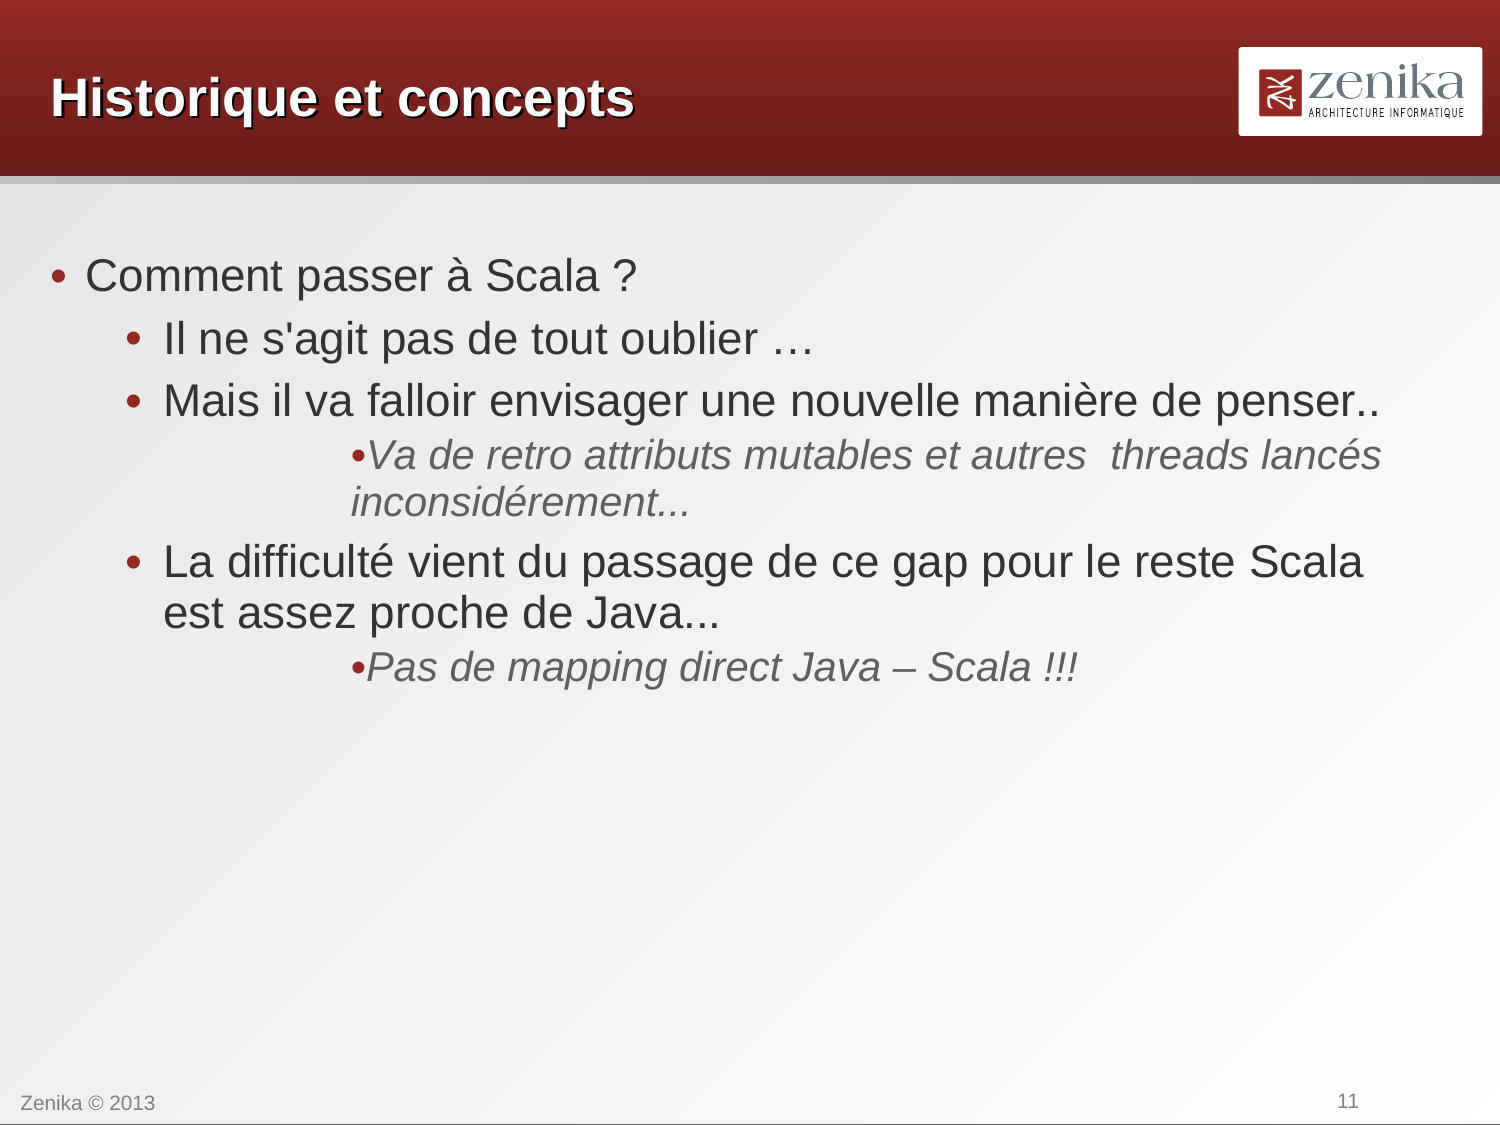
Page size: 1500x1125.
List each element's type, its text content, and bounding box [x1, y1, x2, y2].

title Historique et concepts [50, 15, 1206, 180]
picture [1257, 58, 1464, 125]
list Comment passer à Scala ? Il ne s'agit pas de tout oublier … Mais il va falloir envisager une nouvelle manière de penser.. Va de retro attributs mutables et autres threads lancés inconsidérement... La difficulté vient du passage de ce gap pour le reste Scala est assez proche de Java... Pas de mapping direct Java – Scala !!! [50, 249, 1435, 1079]
